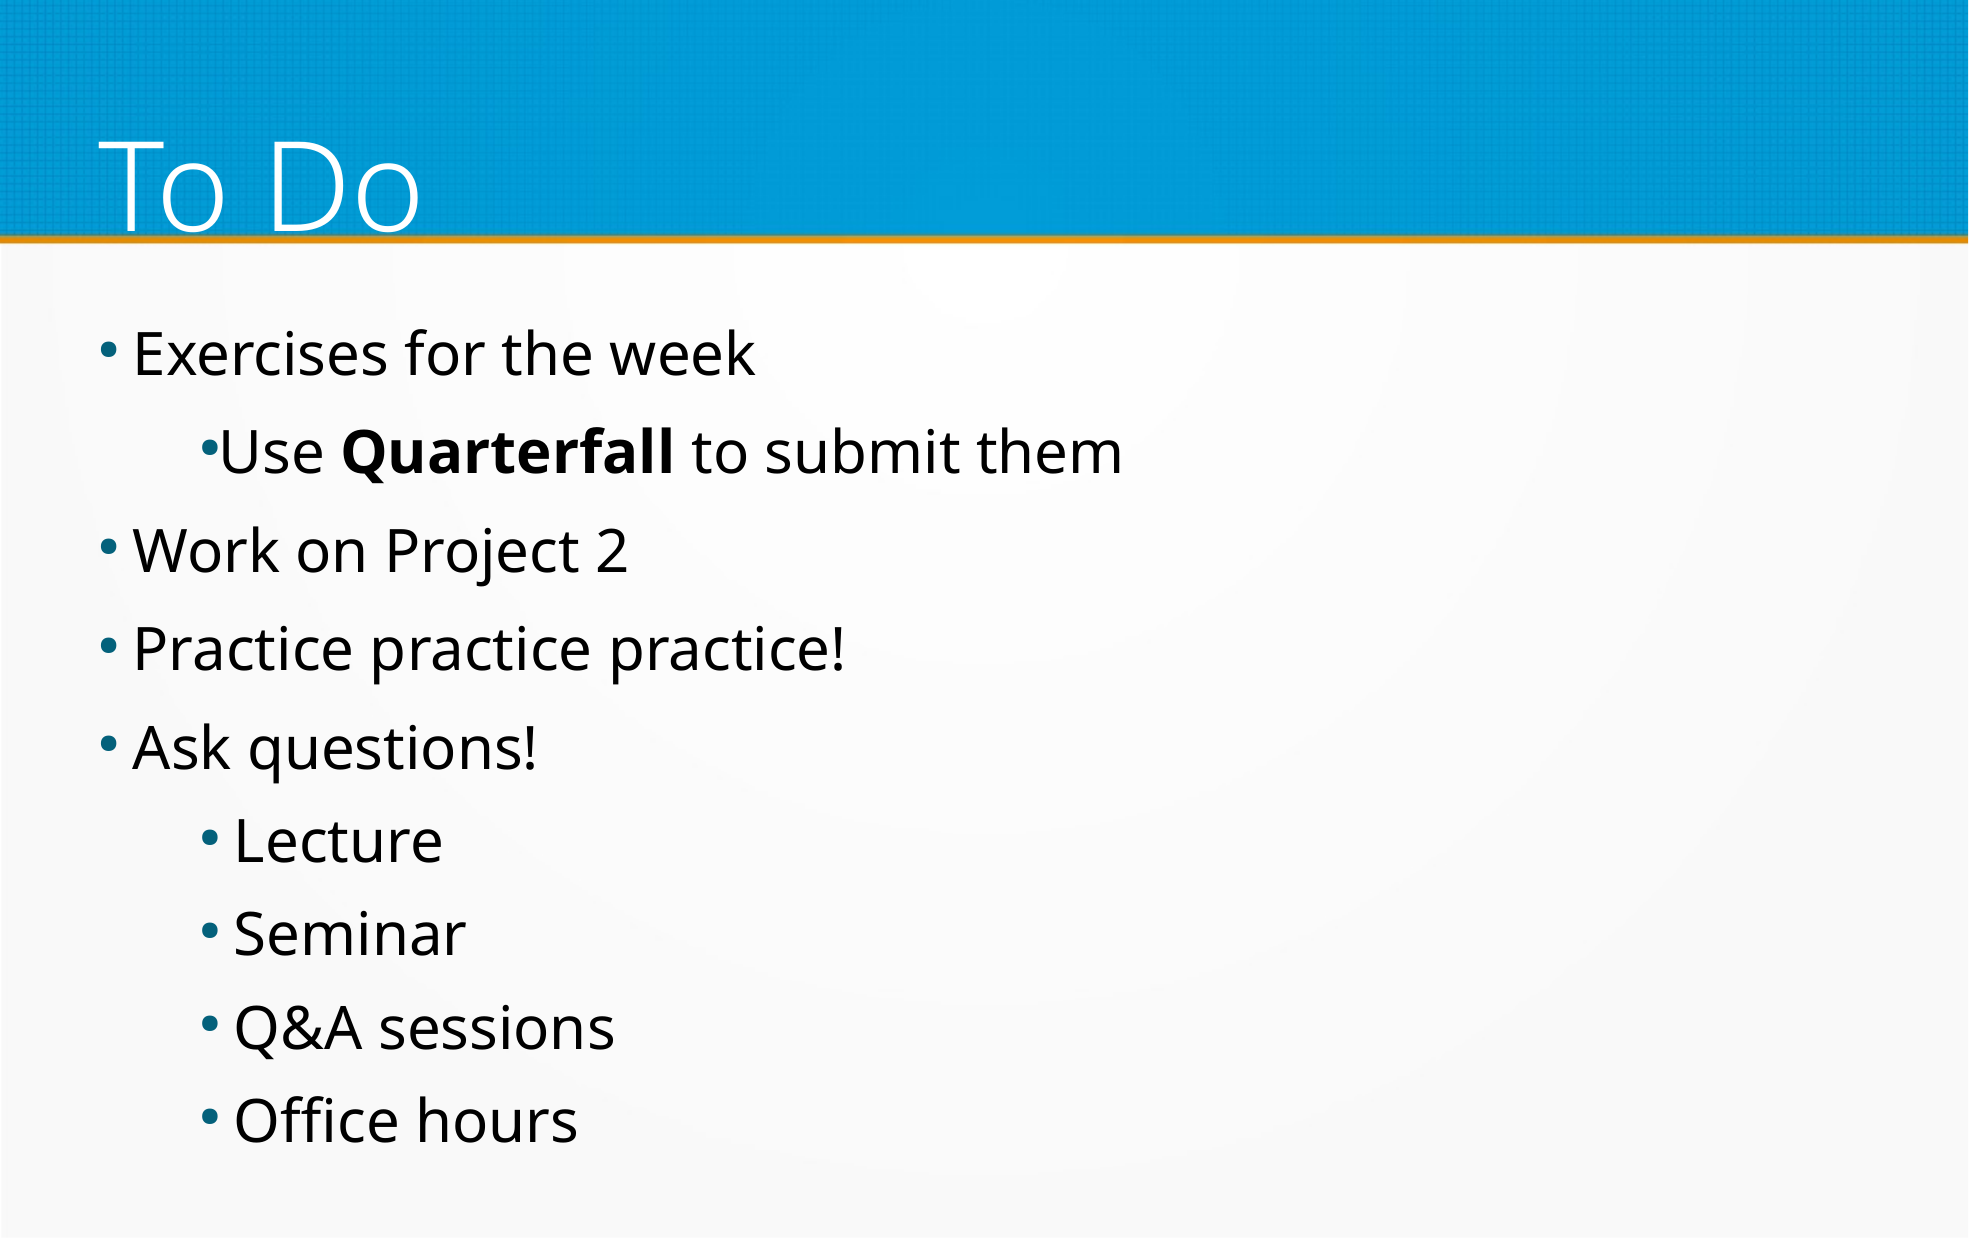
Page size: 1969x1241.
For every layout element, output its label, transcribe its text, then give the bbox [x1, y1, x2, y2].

picture [0, 233, 1969, 1241]
list Exercises for the week Use Quarterfall to submit them Work on Project 2 Practice practice practice! Ask questions! Lecture Seminar Q&A sessions Office hours [98, 315, 1860, 1156]
title To Do [98, 49, 1870, 257]
